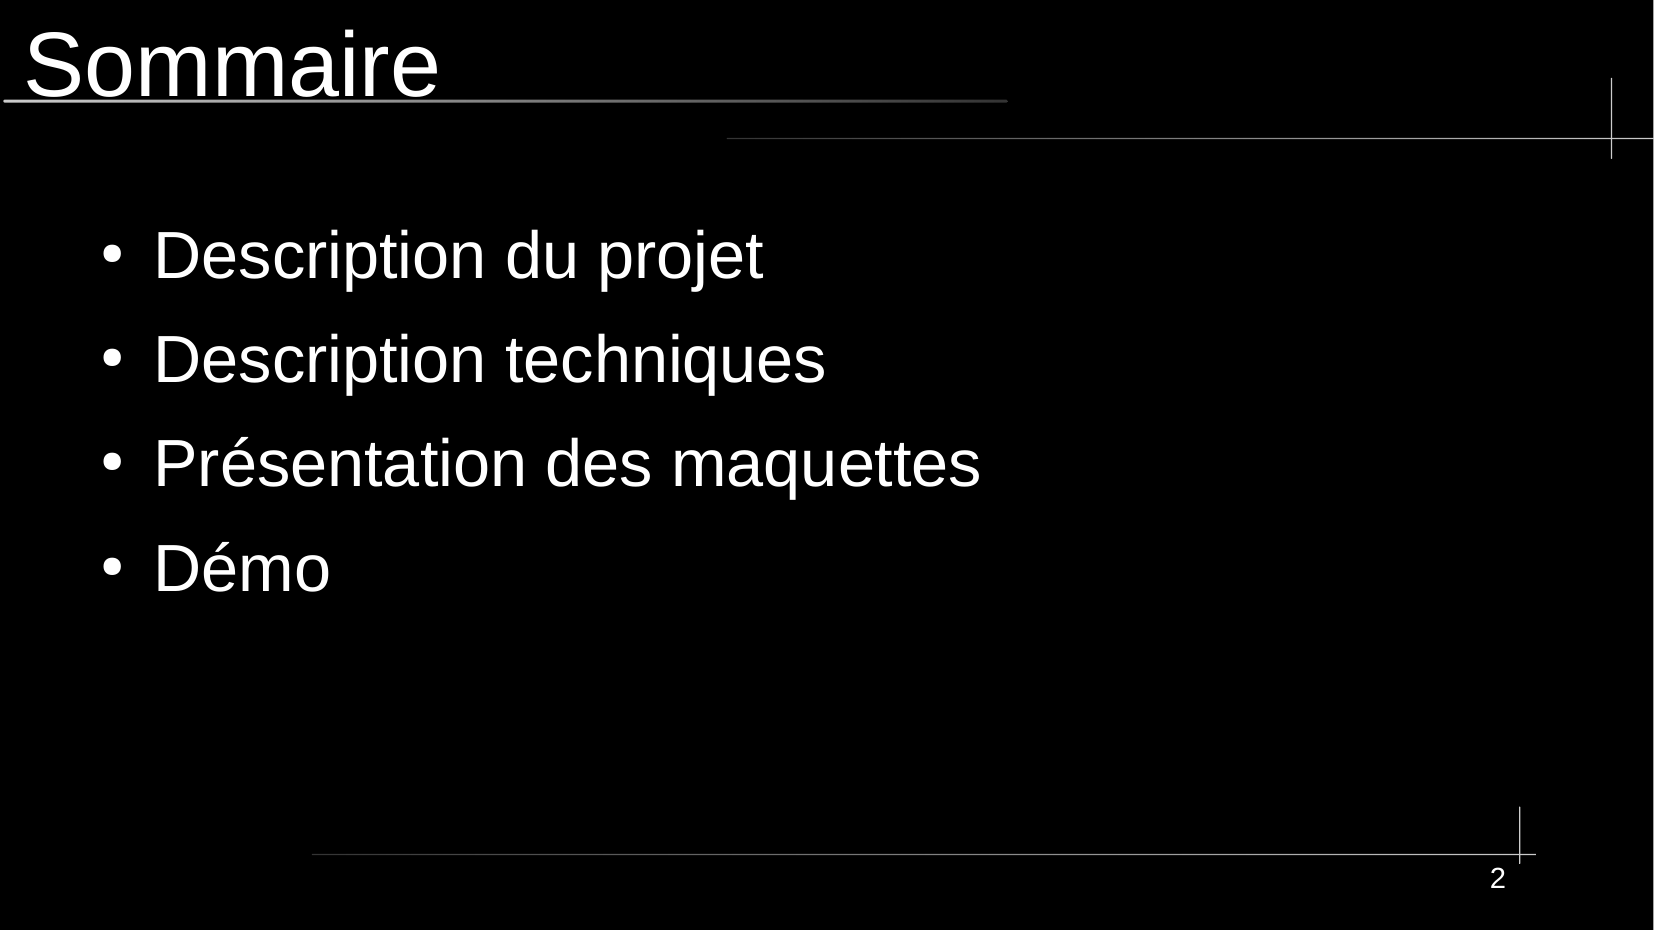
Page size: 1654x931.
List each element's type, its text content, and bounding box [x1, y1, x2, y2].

title Sommaire [23, 2, 1589, 128]
list Description du projet Description techniques Présentation des maquettes Démo [82, 217, 1571, 758]
